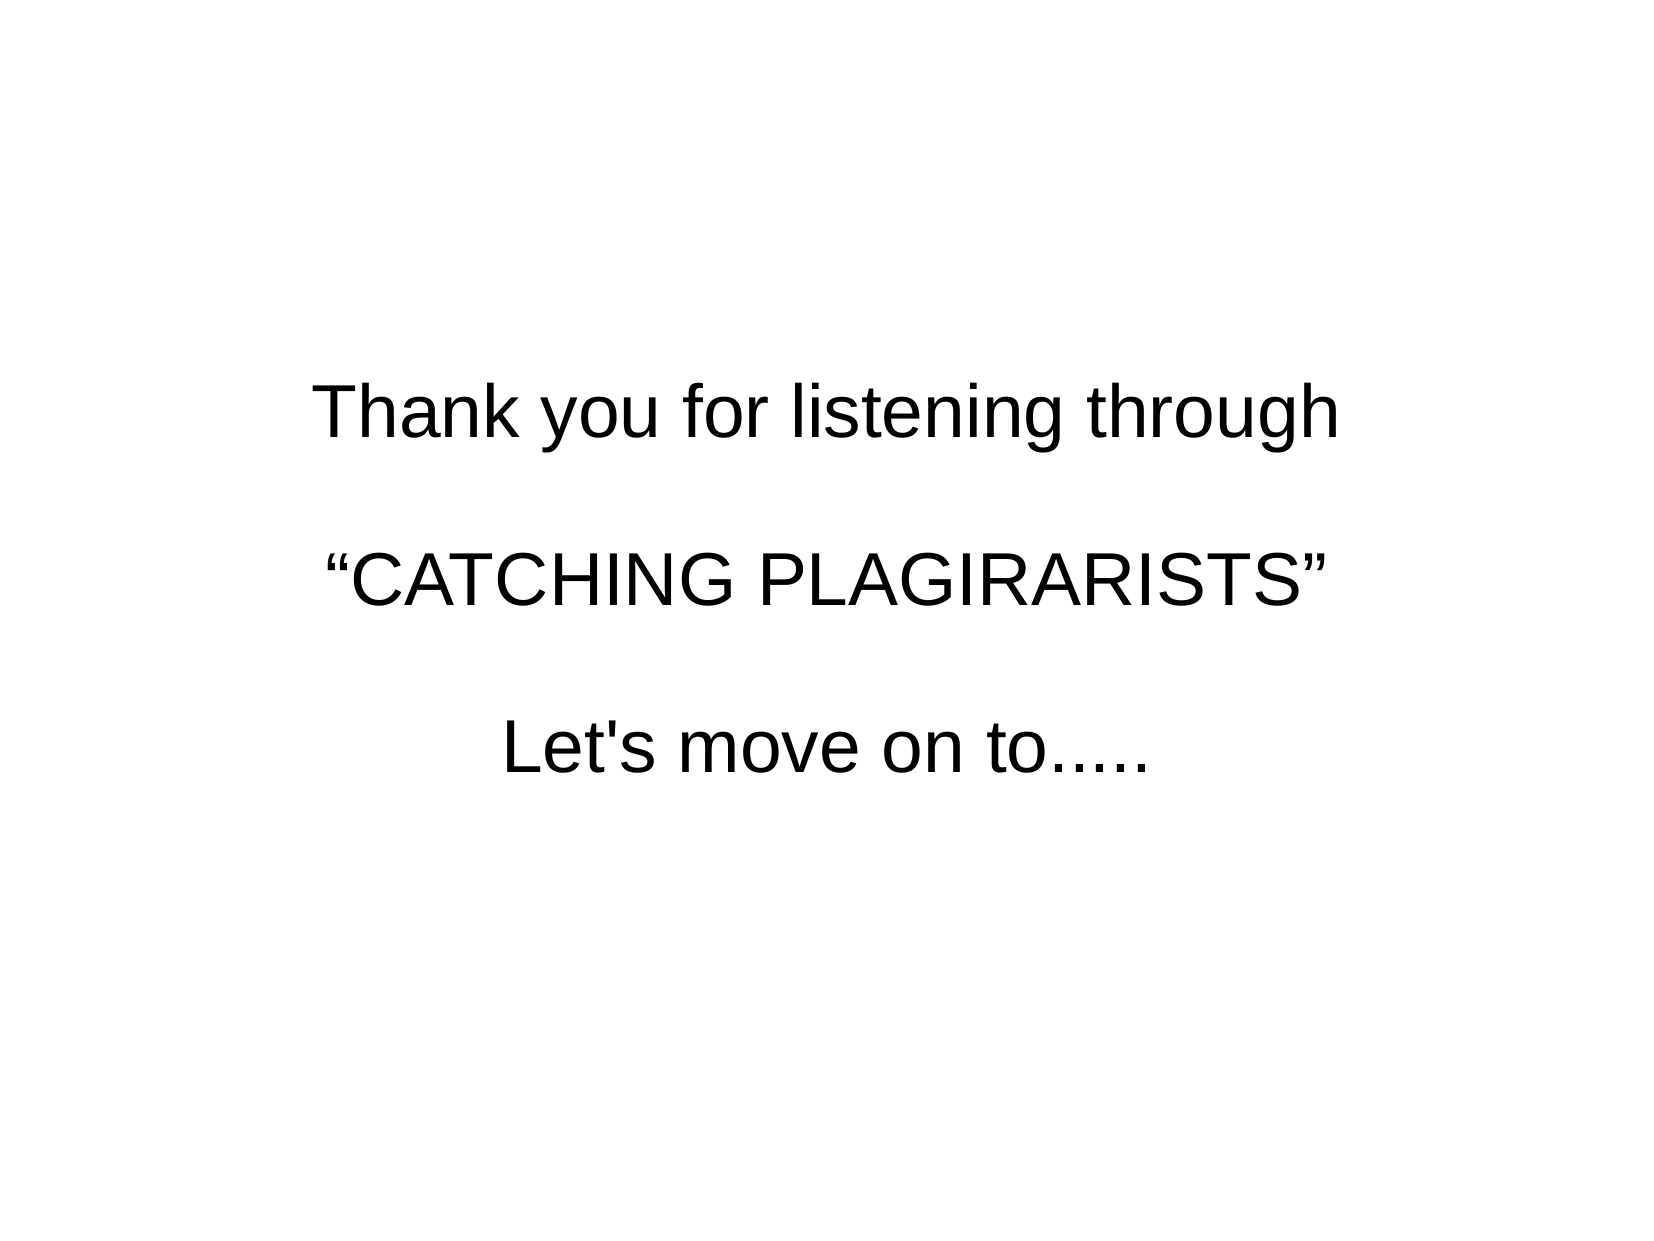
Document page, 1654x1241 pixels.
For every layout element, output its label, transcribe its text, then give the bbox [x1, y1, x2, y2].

subtitle Thank you for listening through “CATCHING PLAGIRARISTS” Let's move on to..... [82, 49, 1571, 1109]
